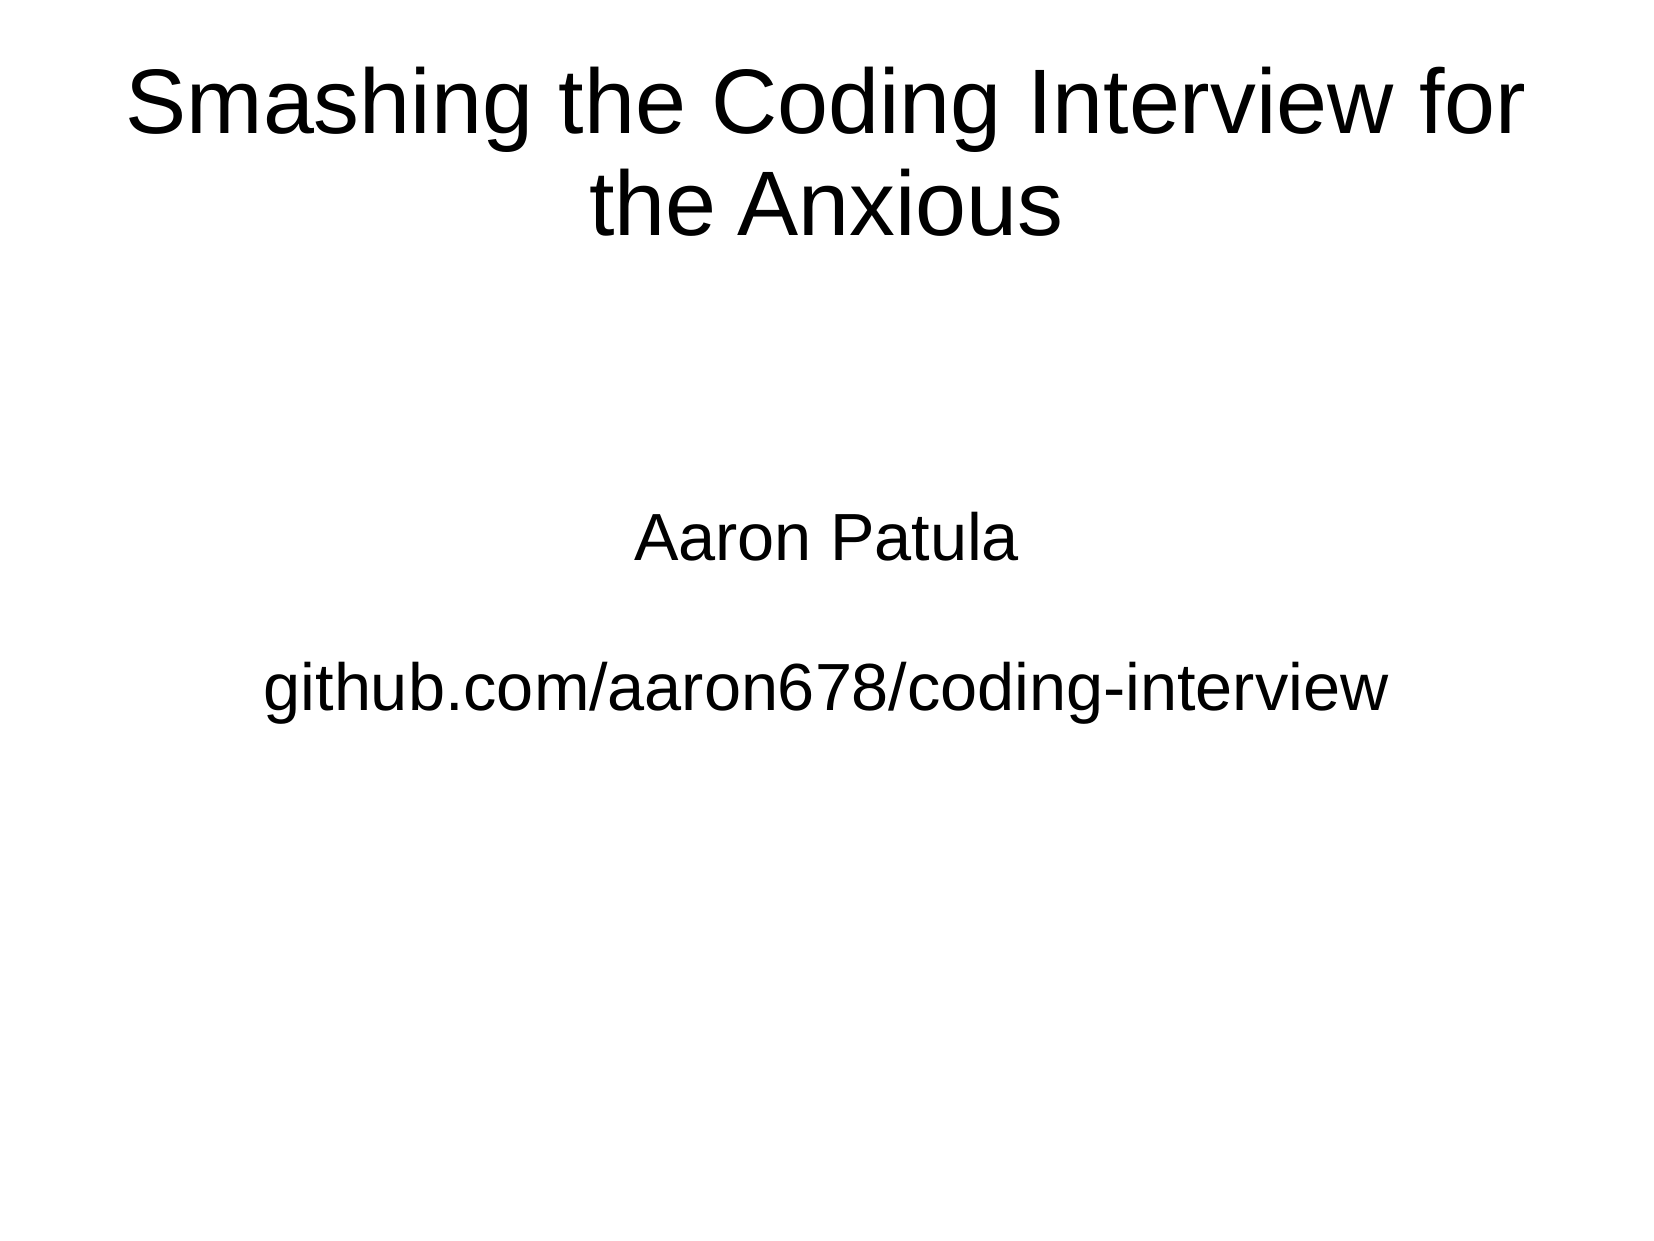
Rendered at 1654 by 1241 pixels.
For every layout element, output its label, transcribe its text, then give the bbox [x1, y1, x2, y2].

title Smashing the Coding Interview for the Anxious [82, 49, 1571, 257]
subtitle Aaron Patula github.com/aaron678/coding-interview [82, 290, 1571, 1010]
